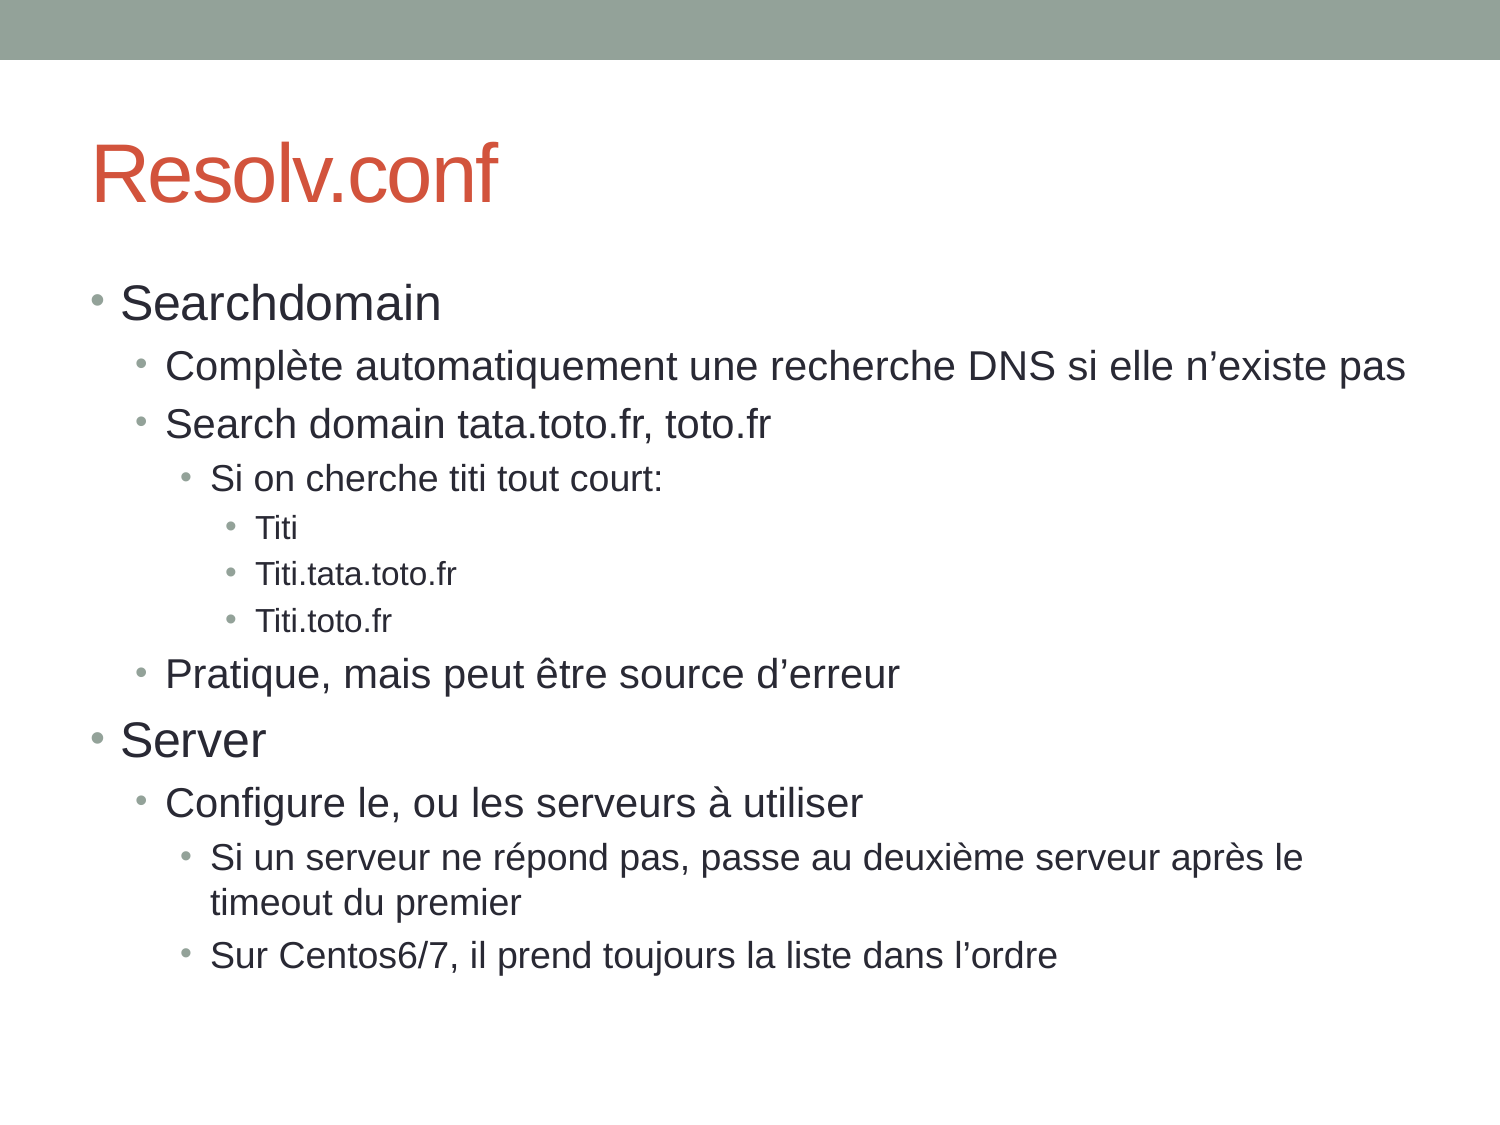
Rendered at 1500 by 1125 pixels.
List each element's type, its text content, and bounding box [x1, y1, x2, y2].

title Resolv.conf [75, 87, 1425, 250]
list Searchdomain Complète automatiquement une recherche DNS si elle n’existe pas Search domain tata.toto.fr, toto.fr Si on cherche titi tout court: Titi Titi.tata.toto.fr Titi.toto.fr Pratique, mais peut être source d’erreur Server Configure le, ou les serveurs à utiliser Si un serveur ne répond pas, passe au deuxième serveur après le timeout du premier Sur Centos6/7, il prend toujours la liste dans l’ordre [75, 262, 1425, 1063]
